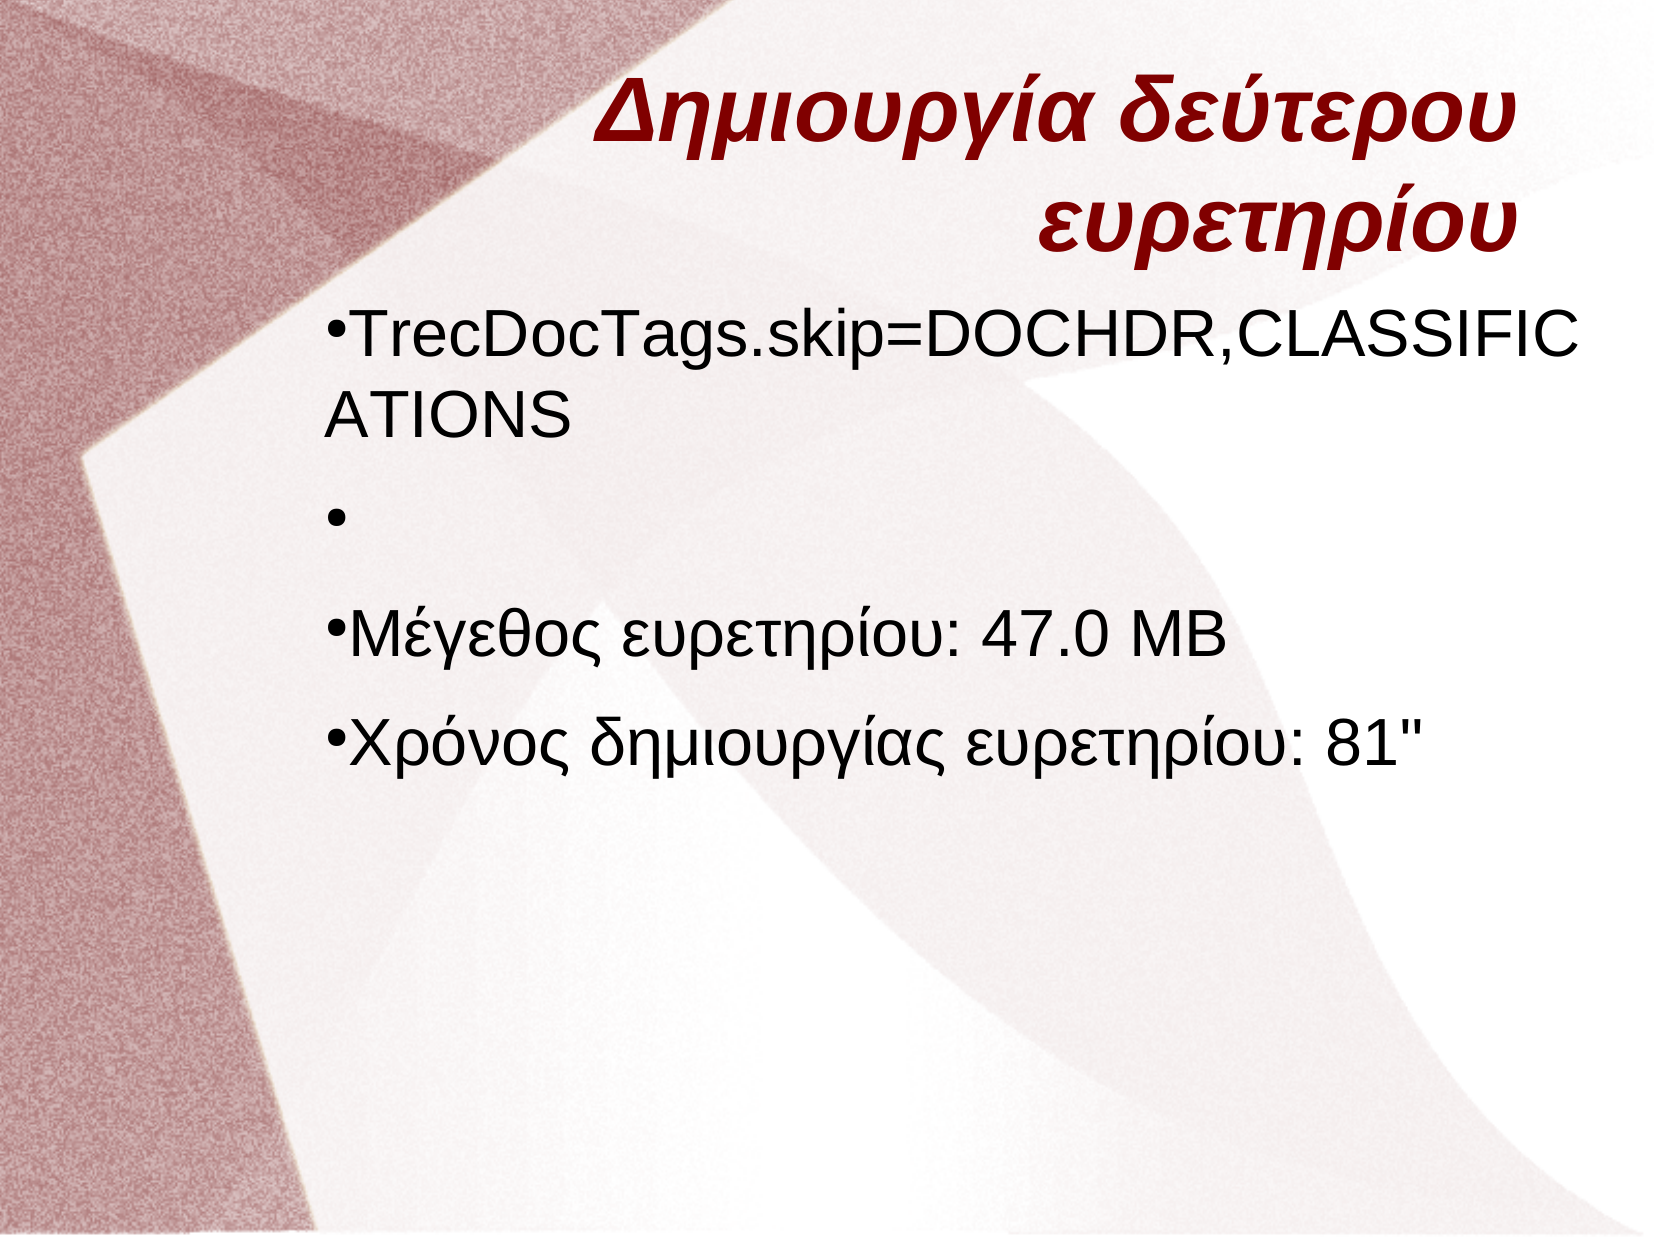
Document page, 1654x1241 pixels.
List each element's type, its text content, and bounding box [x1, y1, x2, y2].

list TrecDocTags.skip=DOCHDR,CLASSIFICATIONS Μέγεθος ευρετηρίου: 47.0 MB Χρόνος δημιουργίας ευρετηρίου: 81'' [324, 290, 1601, 916]
title Δημιουργία δεύτερου ευρετηρίου [596, 49, 1607, 257]
